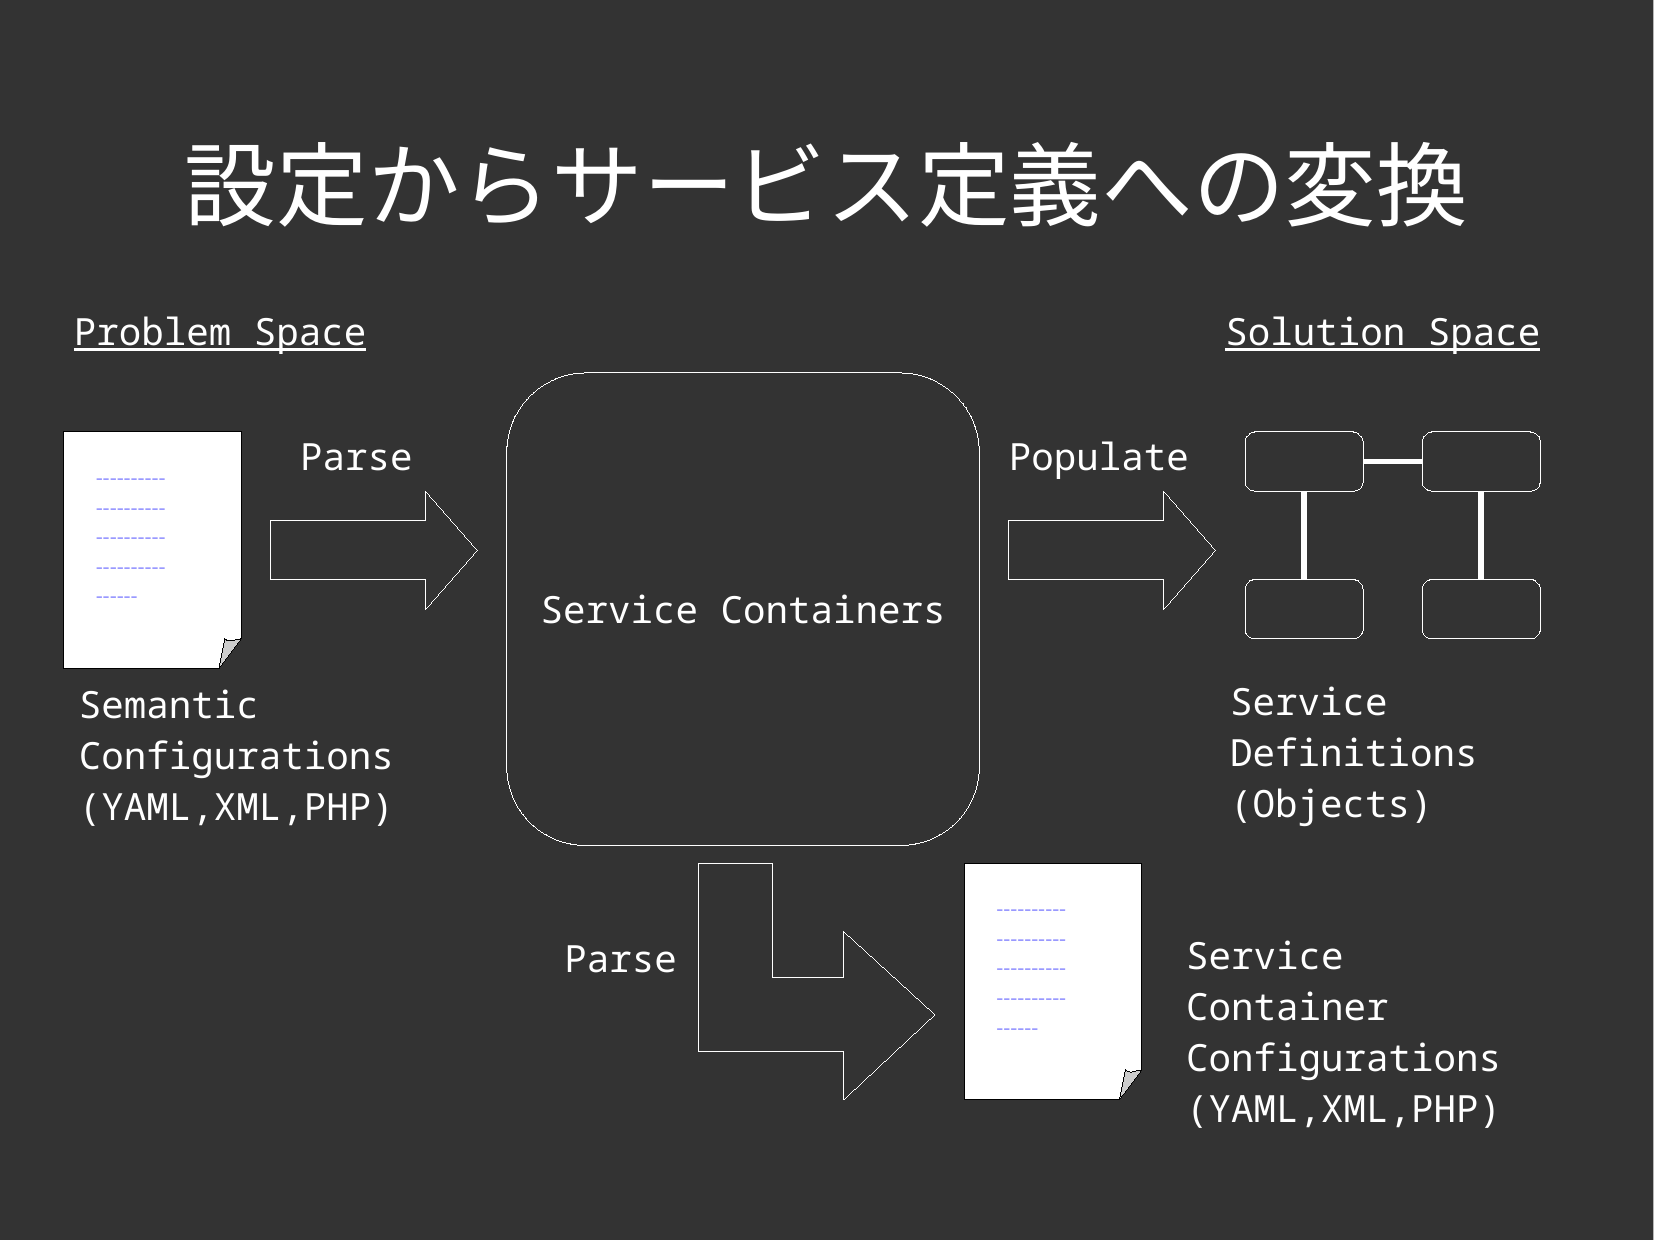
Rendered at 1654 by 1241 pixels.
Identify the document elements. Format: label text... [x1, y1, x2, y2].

text_box Parse [285, 422, 428, 480]
text_box ---------- ---------- ---------- ---------- ------ [63, 431, 242, 669]
text_box Parse [549, 924, 692, 982]
text_box Problem Space [59, 297, 384, 355]
text_box Solution Space [1210, 297, 1565, 355]
text_box ---------- ---------- ---------- ---------- ------ [964, 863, 1142, 1100]
text_box Service Container Configurations (YAML,XML,PHP) [1171, 922, 1526, 1104]
text_box Service Definitions (Objects) [1215, 668, 1570, 808]
text_box Semantic Configurations (YAML,XML,PHP) [63, 670, 419, 811]
text_box Populate [994, 422, 1204, 480]
text_box Service Containers [506, 372, 980, 846]
title 設定からサービス定義への変換 [82, 113, 1571, 247]
